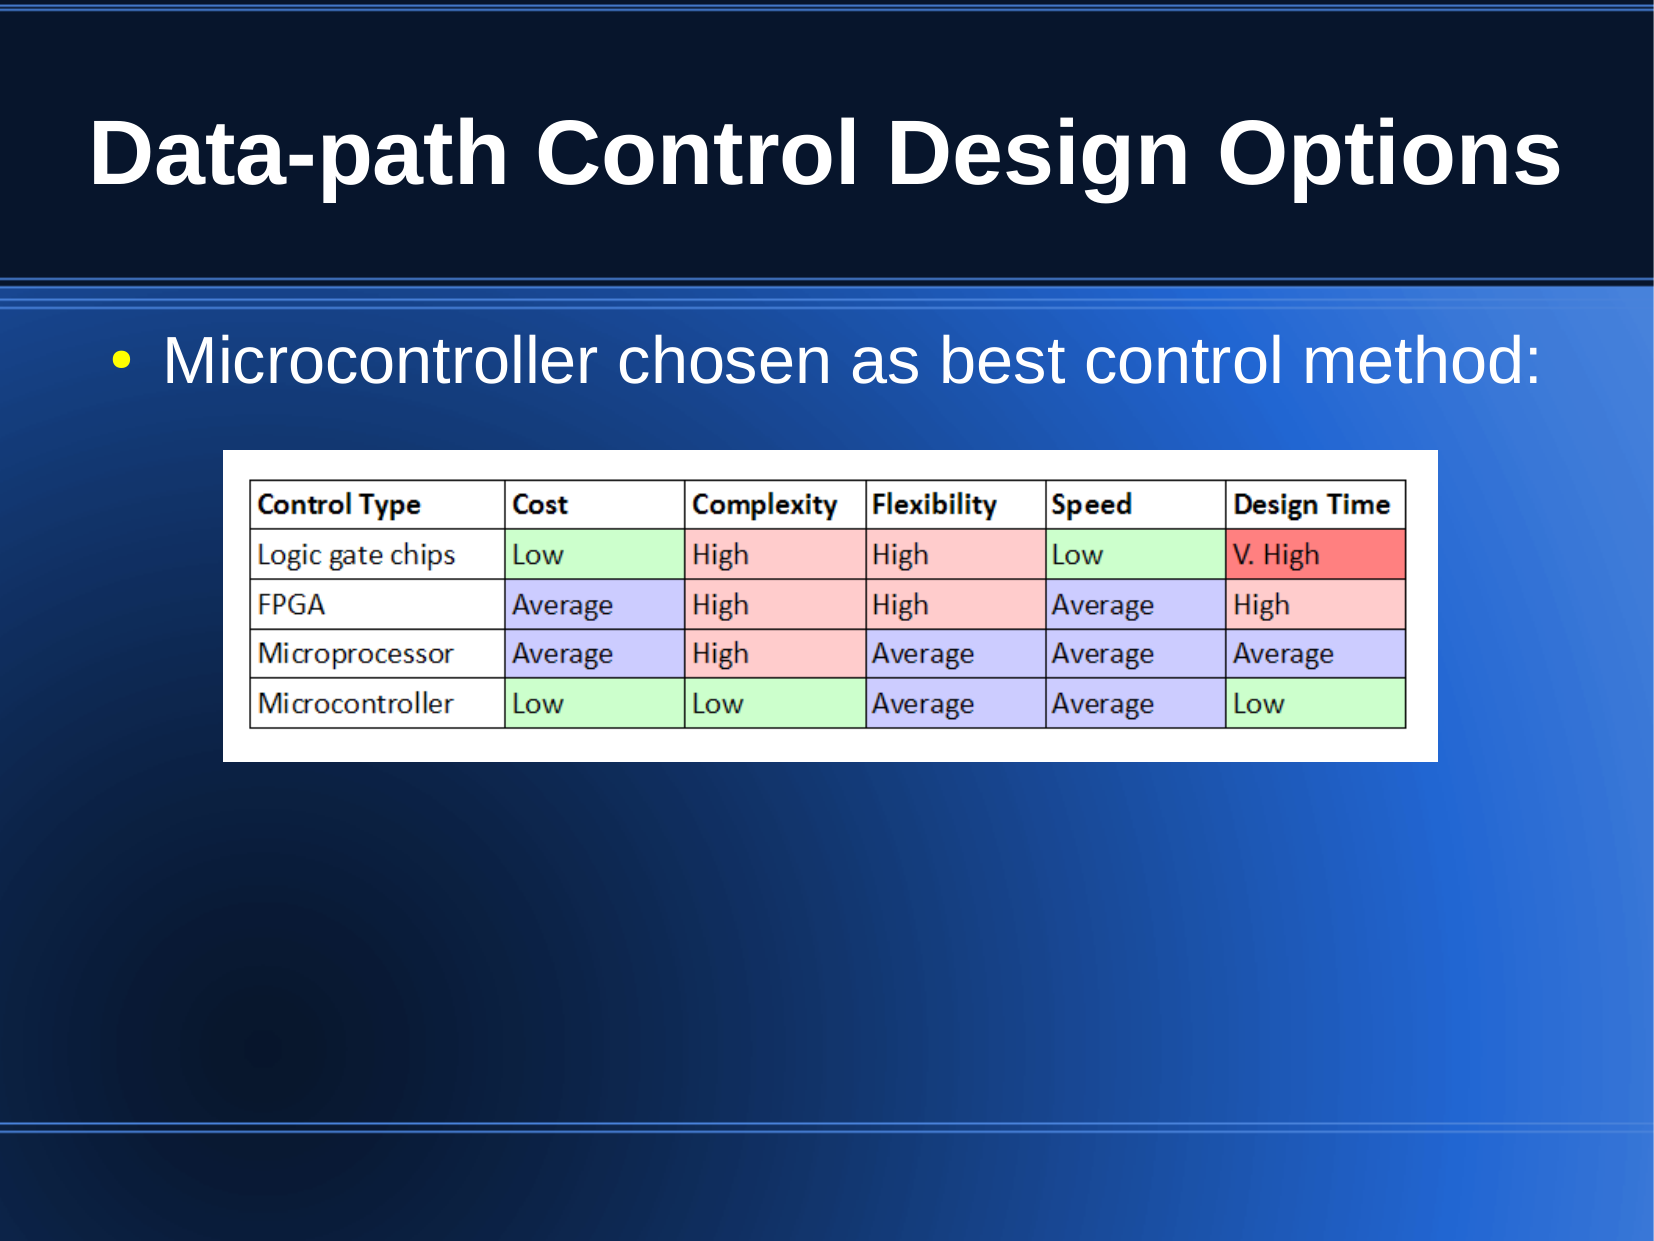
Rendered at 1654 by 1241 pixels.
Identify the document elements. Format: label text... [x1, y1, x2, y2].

list Microcontroller chosen as best control method: [91, 323, 1580, 416]
title Data-path Control Design Options [82, 49, 1571, 257]
picture [0, 0, 1654, 1241]
